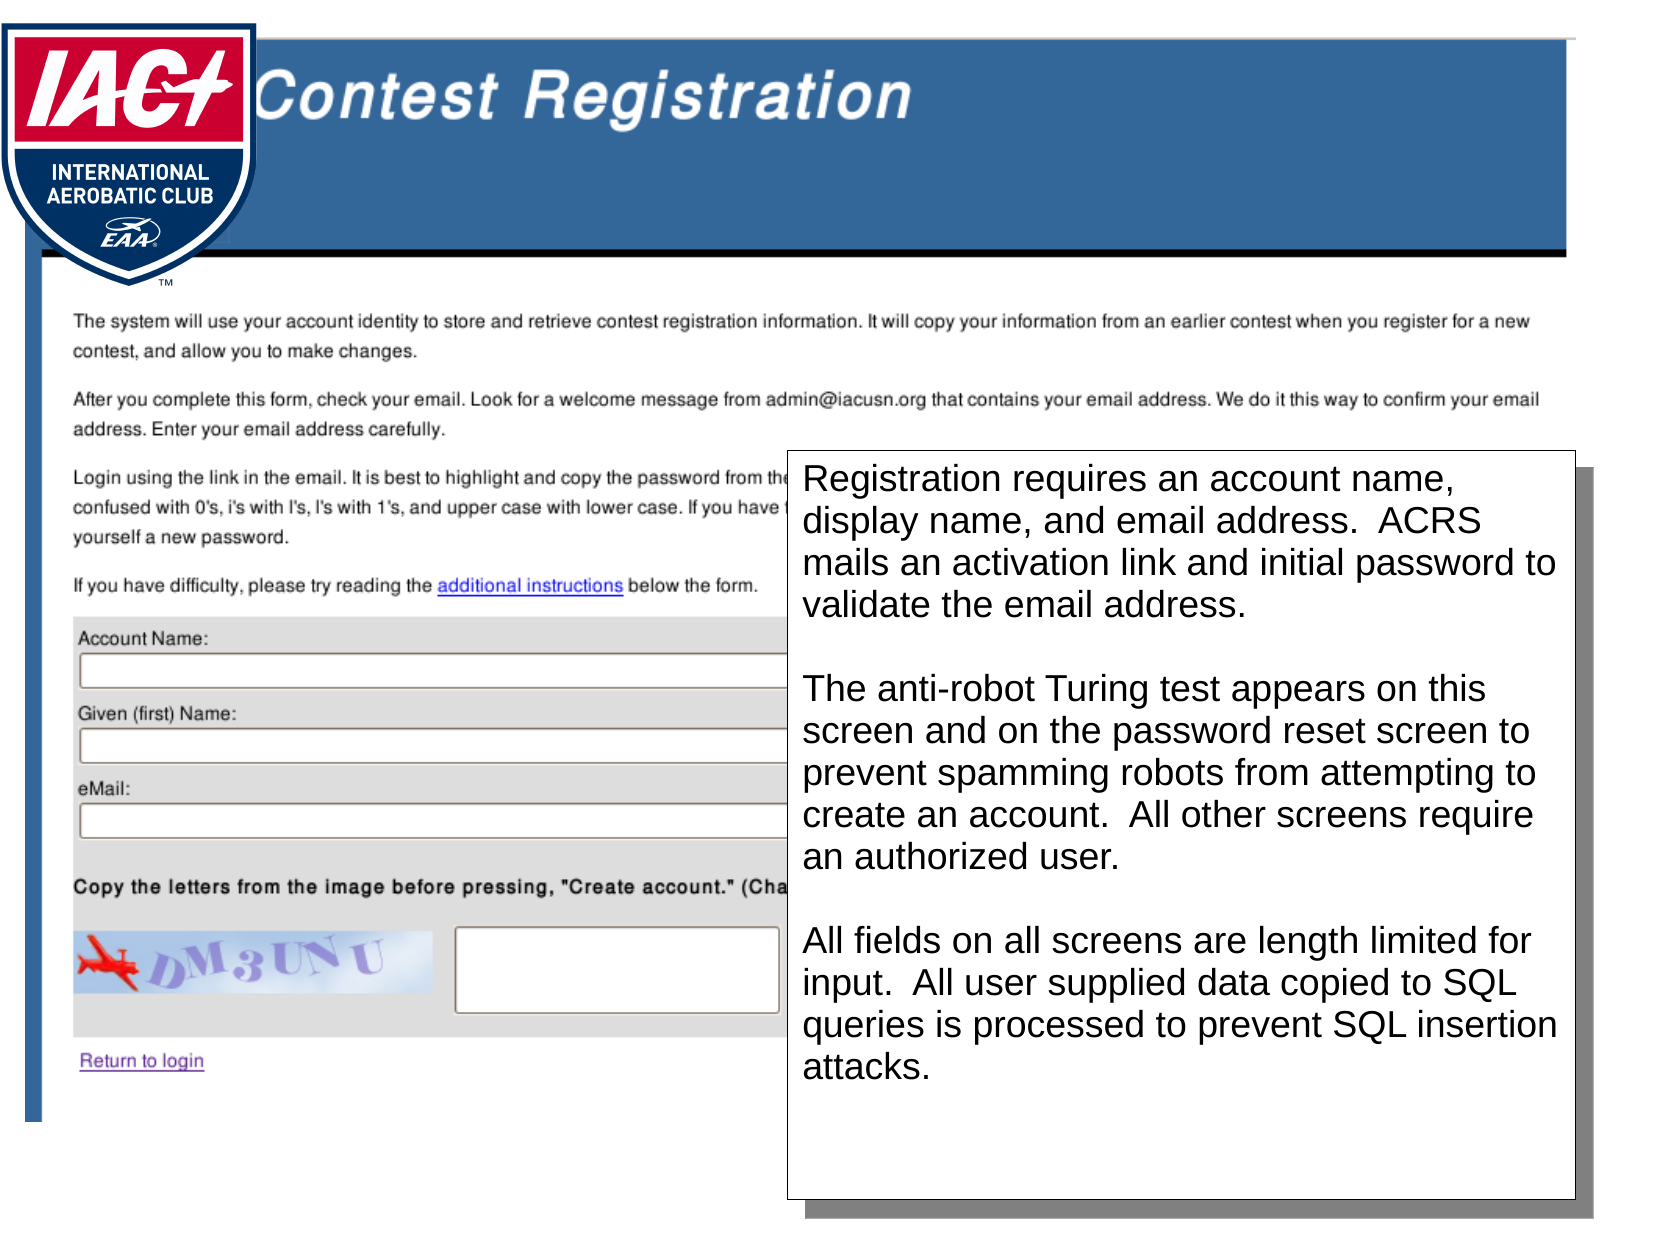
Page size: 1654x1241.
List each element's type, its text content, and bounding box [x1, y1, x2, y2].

picture [0, 22, 1576, 1122]
text_box Registration requires an account name, display name, and email address. ACRS mails an activation link and initial password to validate the email address. The anti-robot Turing test appears on this screen and on the password reset screen to prevent spamming robots from attempting to create an account. All other screens require an authorized user. All fields on all screens are length limited for input. All user supplied data copied to SQL queries is processed to prevent SQL insertion attacks. [787, 450, 1576, 1200]
